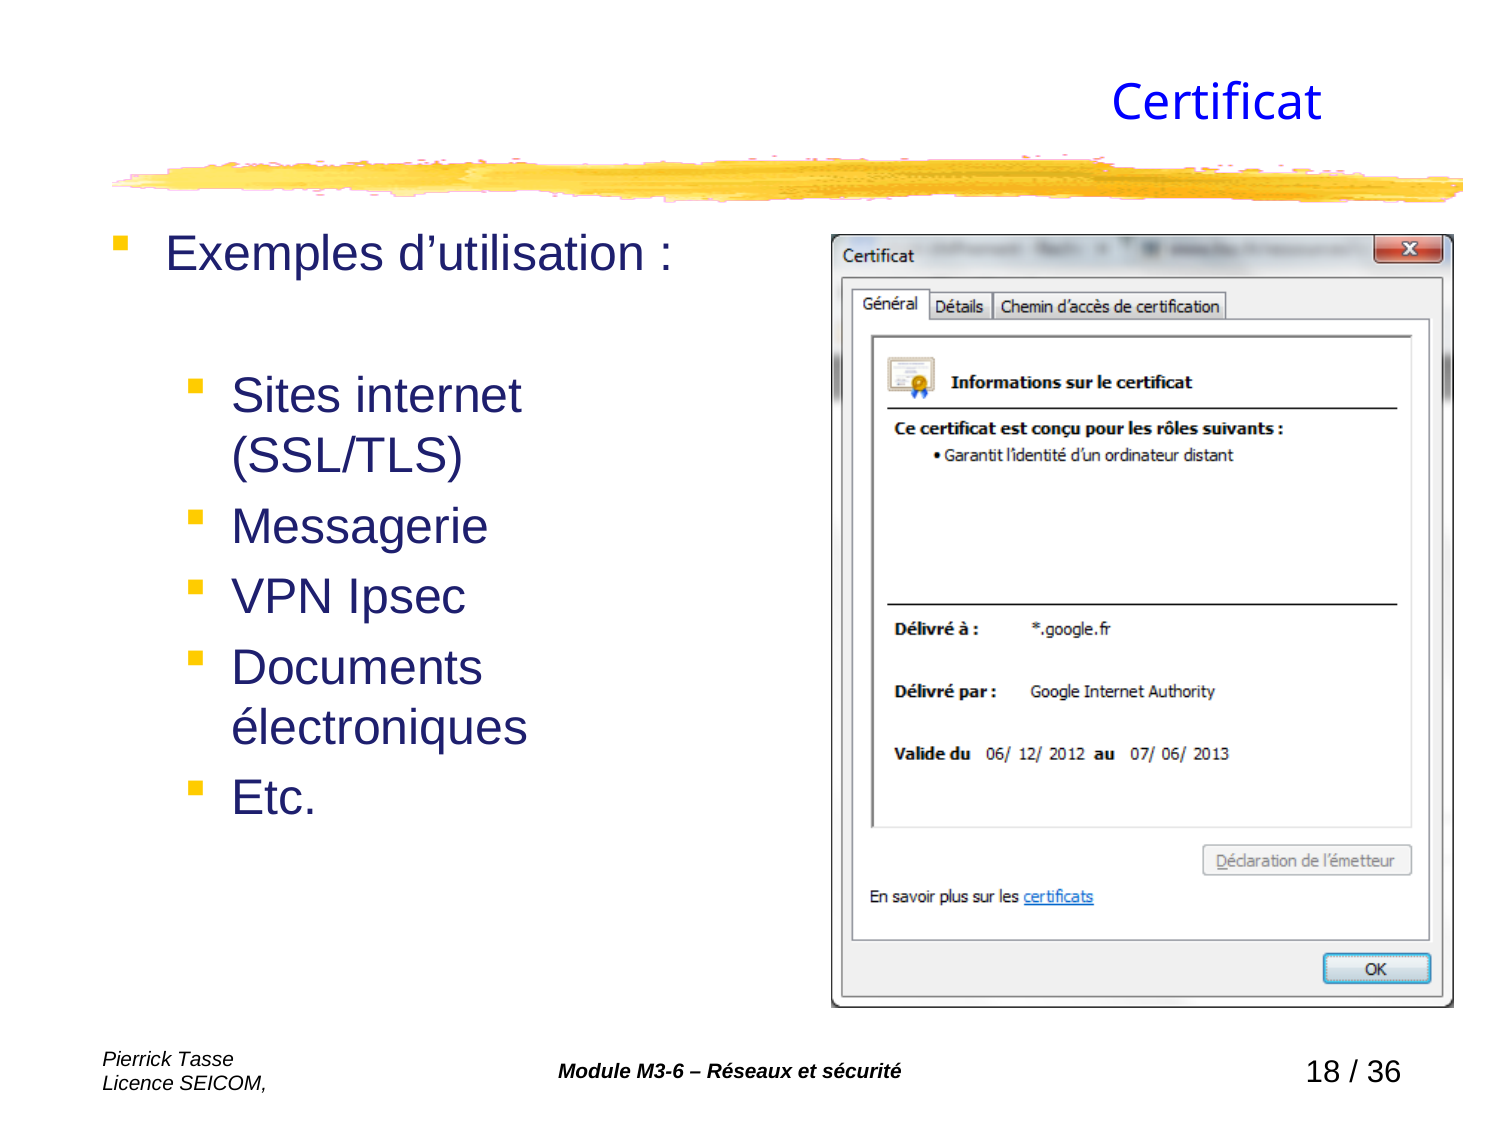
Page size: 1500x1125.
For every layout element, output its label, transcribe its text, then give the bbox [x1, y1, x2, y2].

picture [112, 149, 1463, 213]
picture [831, 234, 1454, 1008]
list Exemples d’utilisation : Sites internet (SSL/TLS) Messagerie VPN Ipsec Documents électroniques Etc. [94, 212, 745, 1004]
title Certificat [62, 37, 1338, 138]
